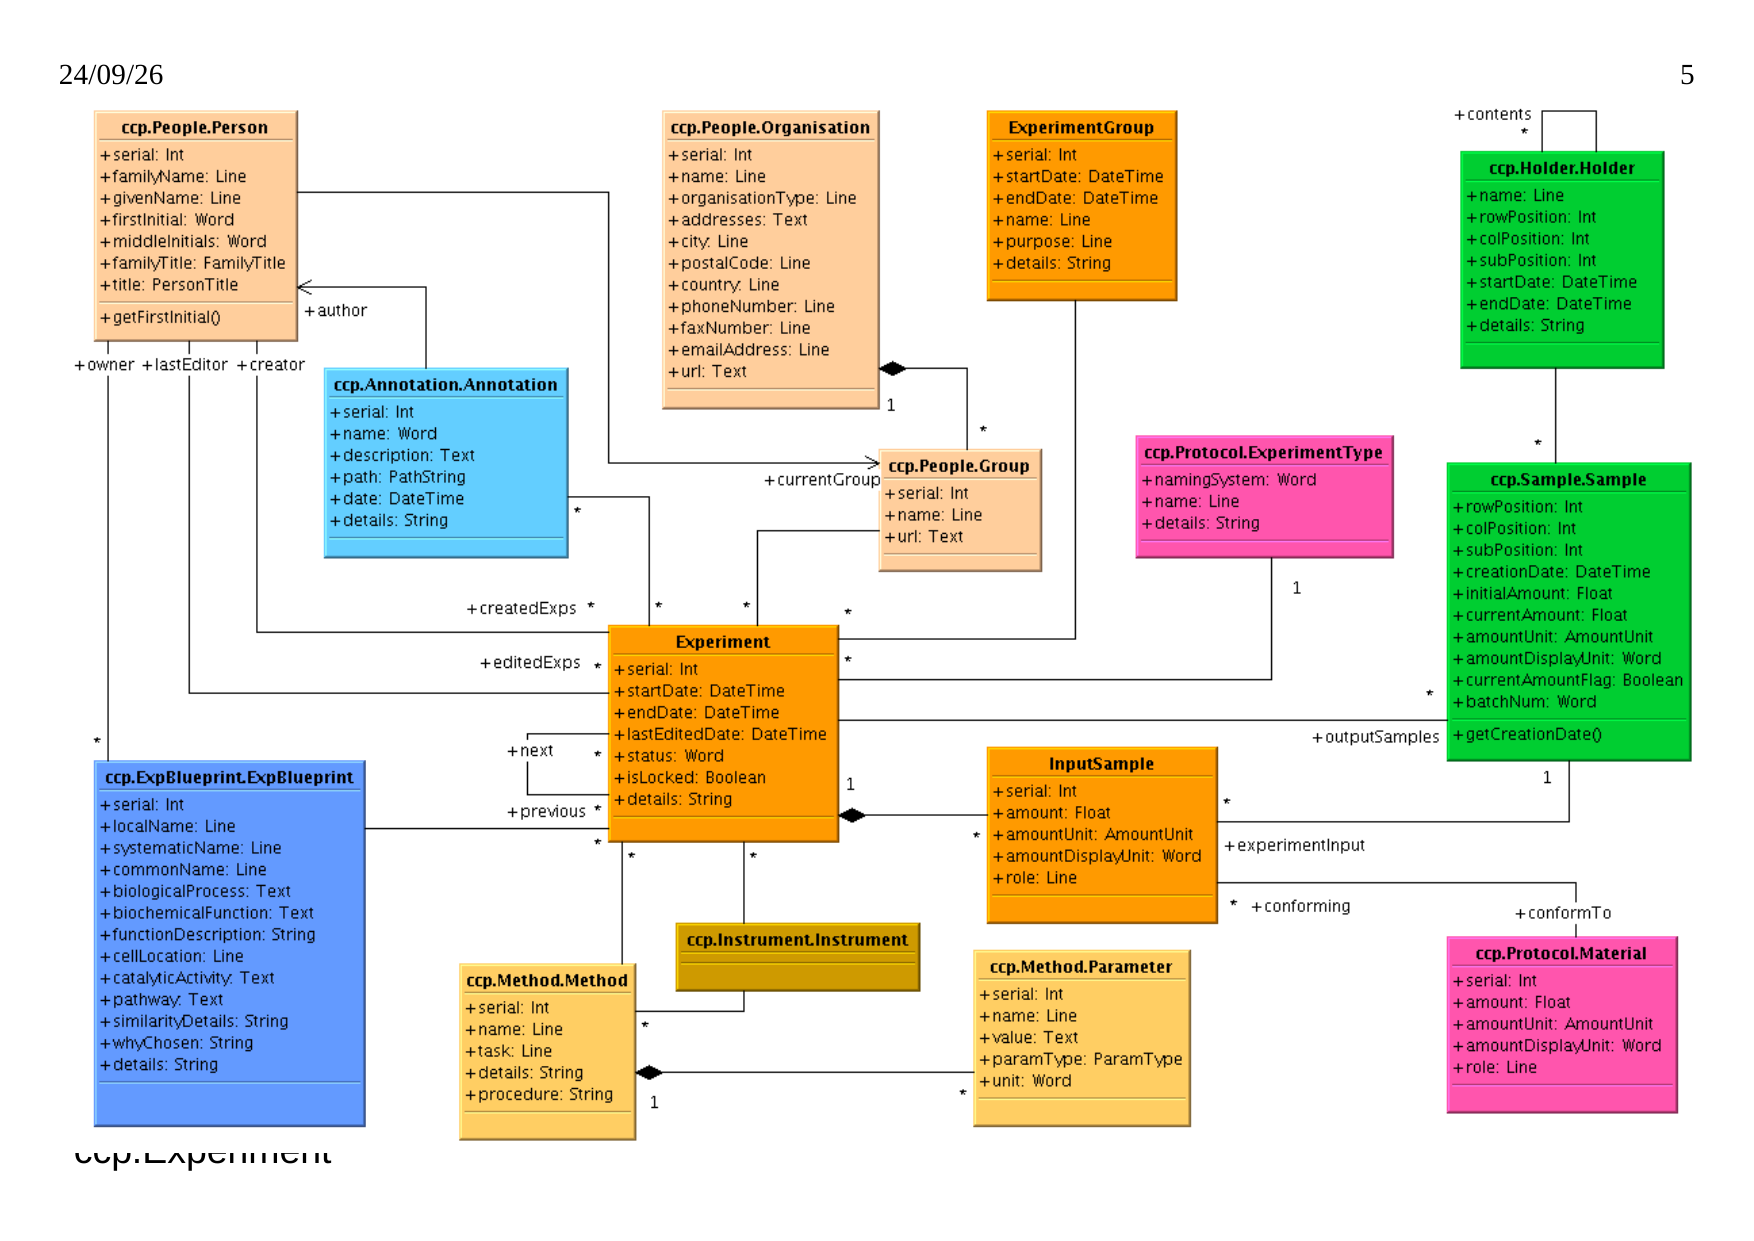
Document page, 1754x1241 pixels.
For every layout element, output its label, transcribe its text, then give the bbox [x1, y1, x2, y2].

text_box ccp.Experiment [59, 1122, 301, 1184]
picture [67, 97, 1704, 1153]
